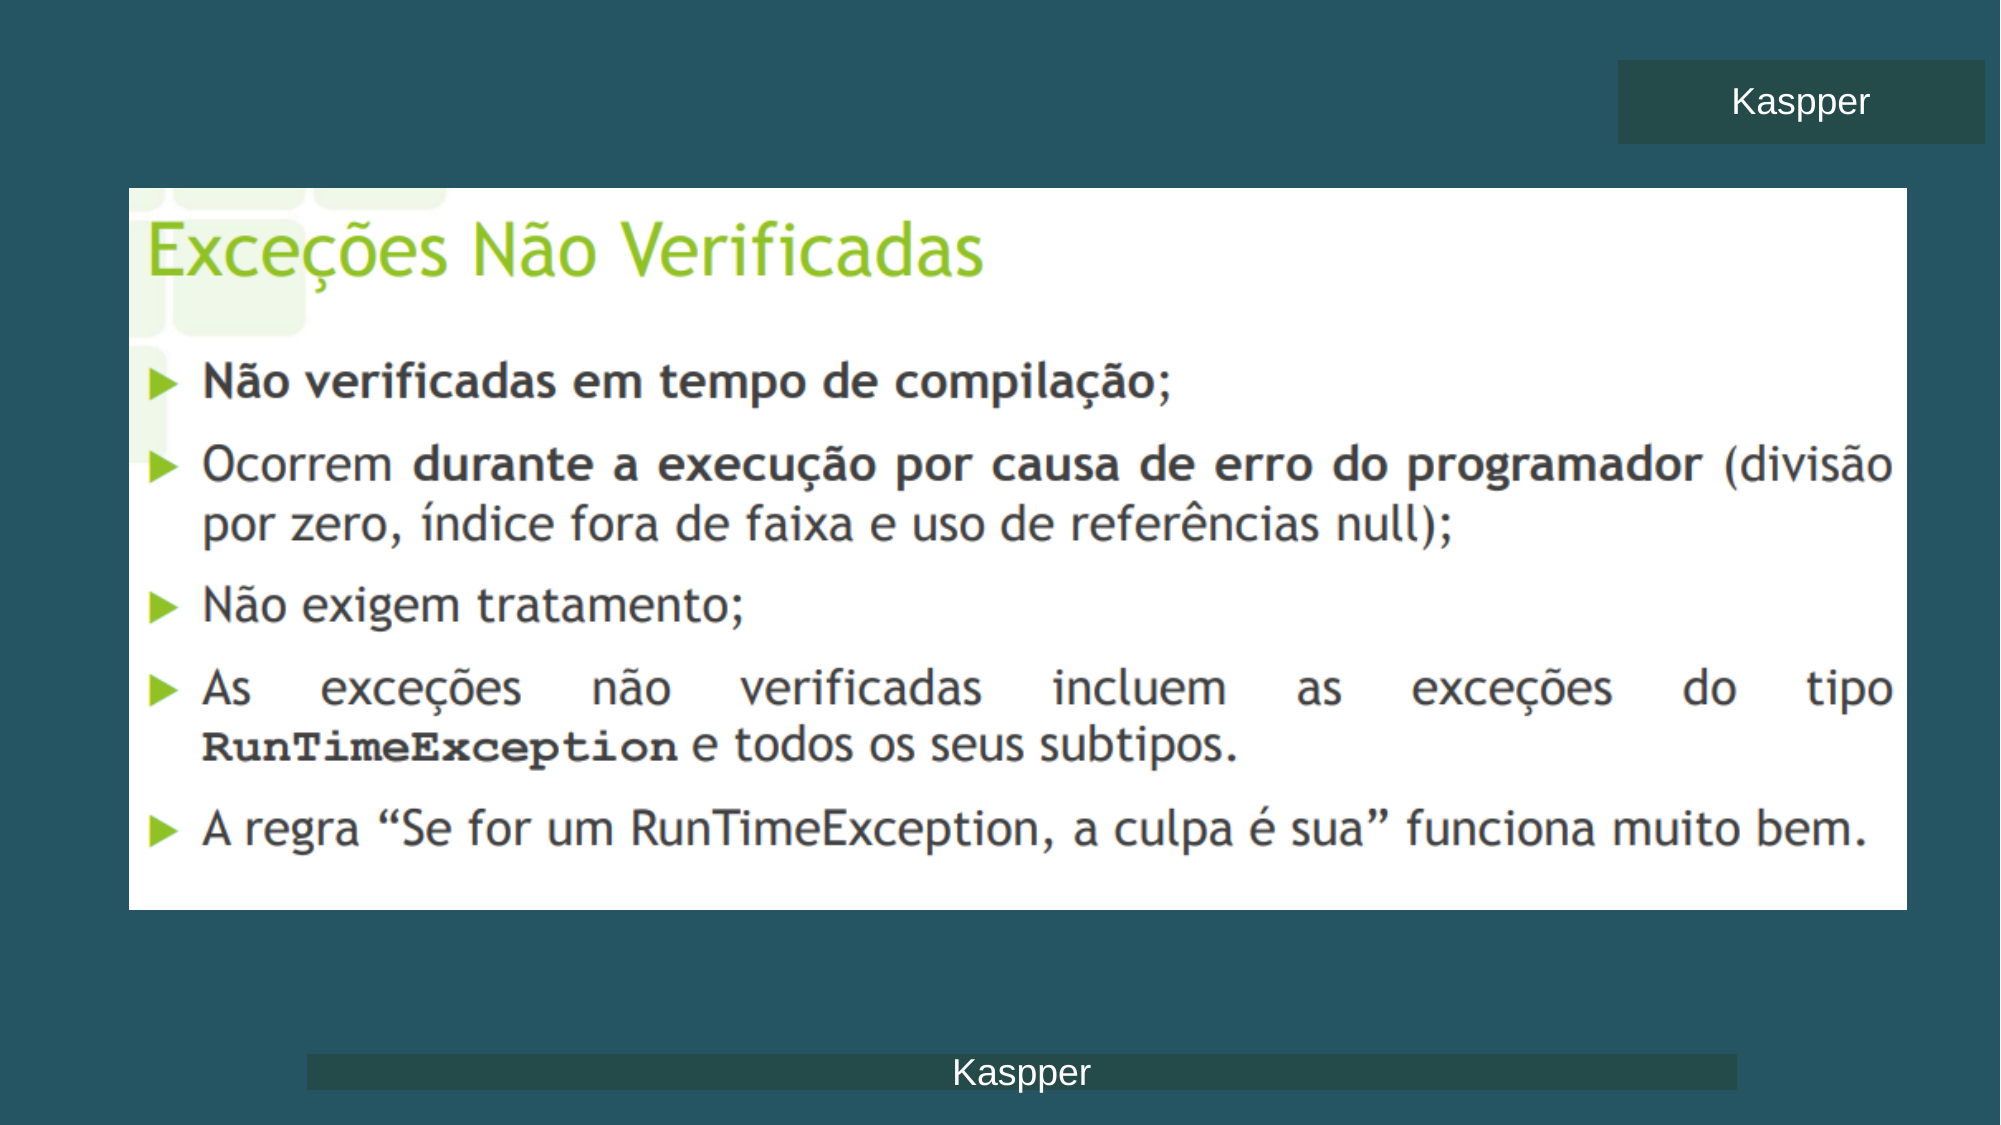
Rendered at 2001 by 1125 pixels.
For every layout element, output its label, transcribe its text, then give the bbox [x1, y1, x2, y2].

text_box Kaspper [307, 1054, 1737, 1090]
text_box Kaspper [1618, 60, 1985, 144]
text_box Kaspper [1043, 1067, 1053, 1083]
picture [129, 188, 1907, 910]
text_box Kaspper [1022, 1067, 1032, 1083]
